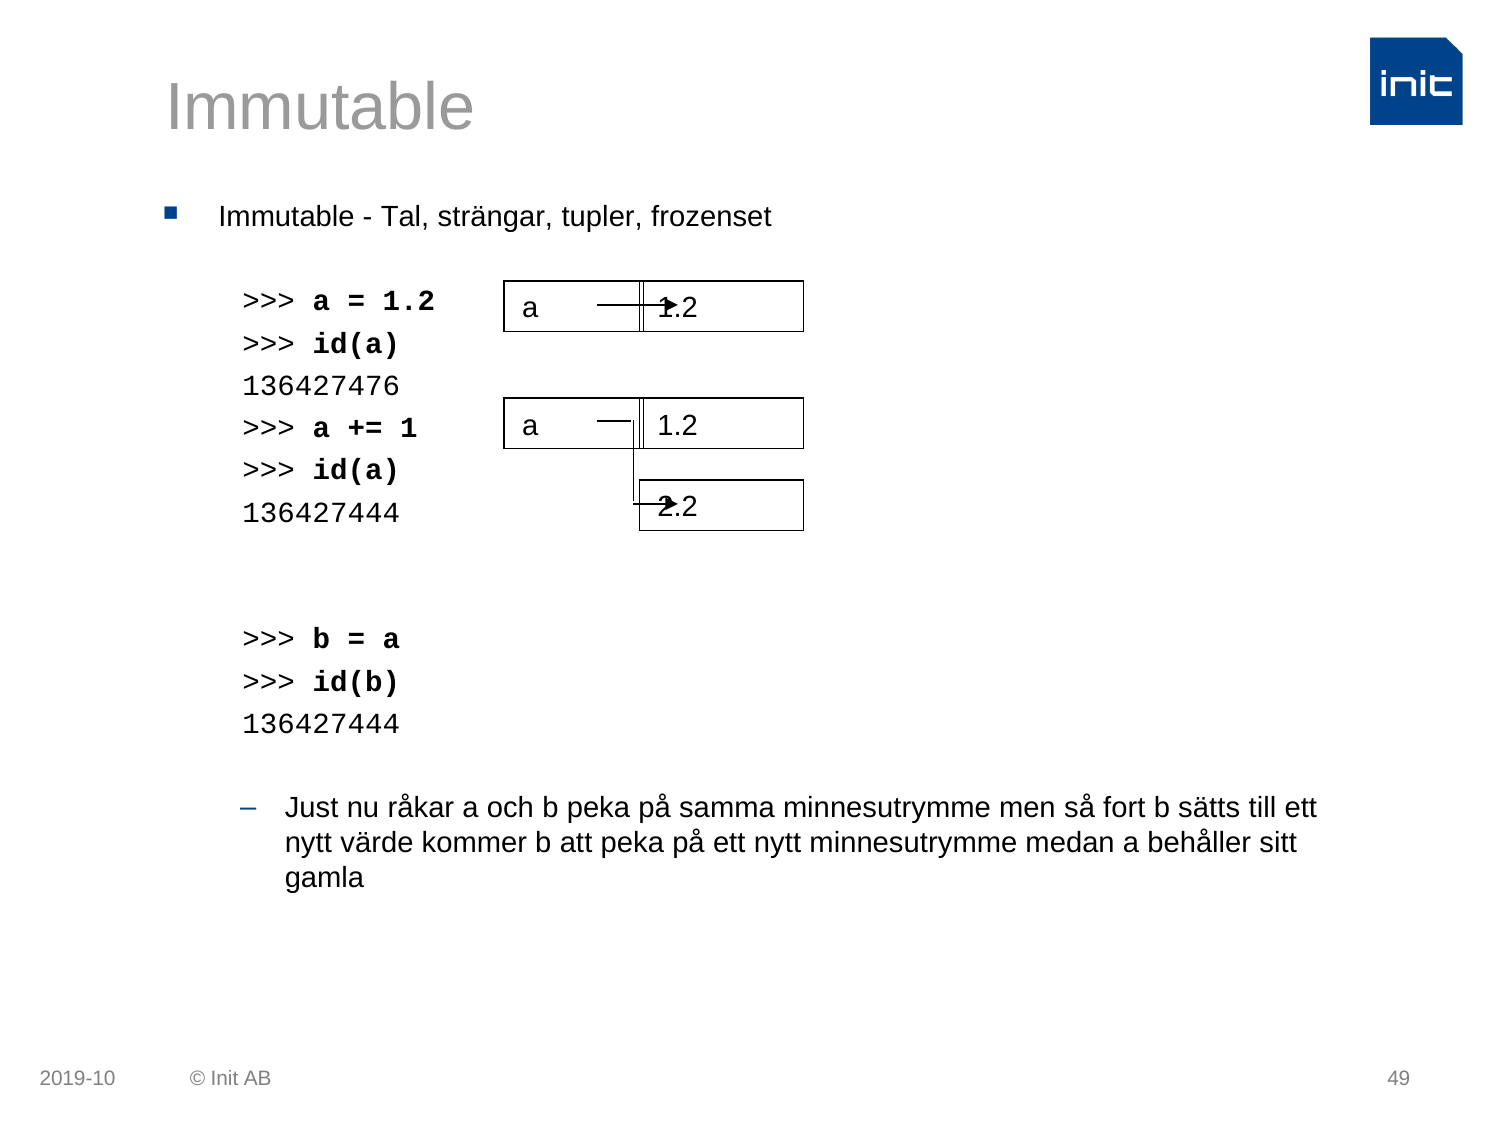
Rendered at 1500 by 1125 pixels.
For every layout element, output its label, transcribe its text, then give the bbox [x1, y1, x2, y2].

text_box a [504, 398, 639, 449]
text_box Immutable [150, 0, 1351, 151]
text_box © Init AB [174, 1037, 1326, 1098]
text_box Immutable - Tal, strängar, tupler, frozenset >>> a = 1.2 >>> id(a) 136427476 >>> a += 1 >>> id(a) 136427444 >>> b = a >>> id(b) 136427444 Just nu råkar a och b peka på samma minnesutrymme men så fort b sätts till ett nytt värde kommer b att peka på ett nytt minnesutrymme medan a behåller sitt gamla [150, 189, 1351, 963]
text_box <nummer> [1350, 1037, 1426, 1098]
text_box 1.2 [639, 281, 804, 332]
text_box 2019-10 [24, 1037, 151, 1098]
text_box a [504, 281, 639, 332]
text_box 1.2 [639, 398, 804, 449]
picture [1370, 37, 1463, 125]
text_box 2.2 [639, 480, 804, 531]
